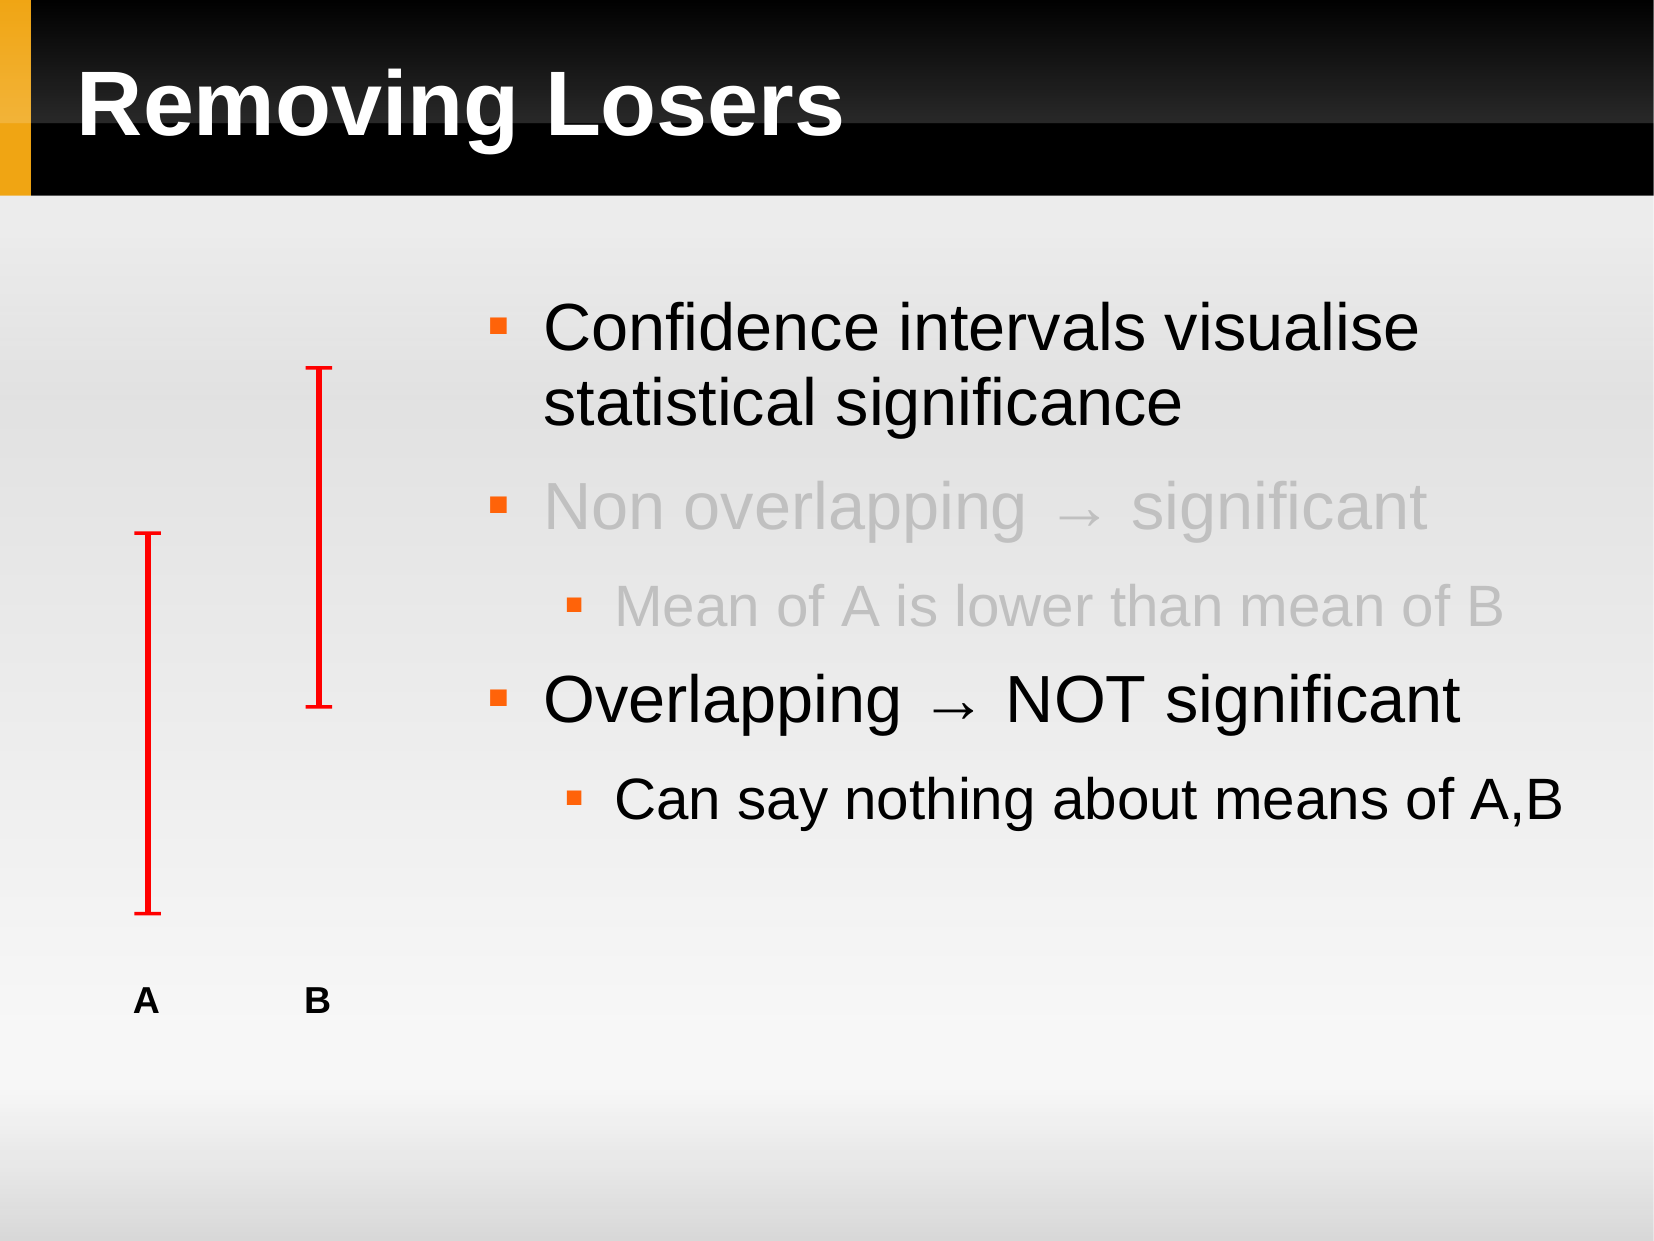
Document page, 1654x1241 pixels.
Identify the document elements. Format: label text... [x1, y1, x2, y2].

text_box B [289, 972, 347, 1036]
picture [0, 0, 1654, 1241]
text_box A [118, 972, 175, 1036]
title Removing Losers [76, 7, 1565, 200]
list Confidence intervals visualise statistical significance Non overlapping → significant Mean of A is lower than mean of B Overlapping → NOT significant Can say nothing about means of A,B [472, 290, 1571, 1094]
